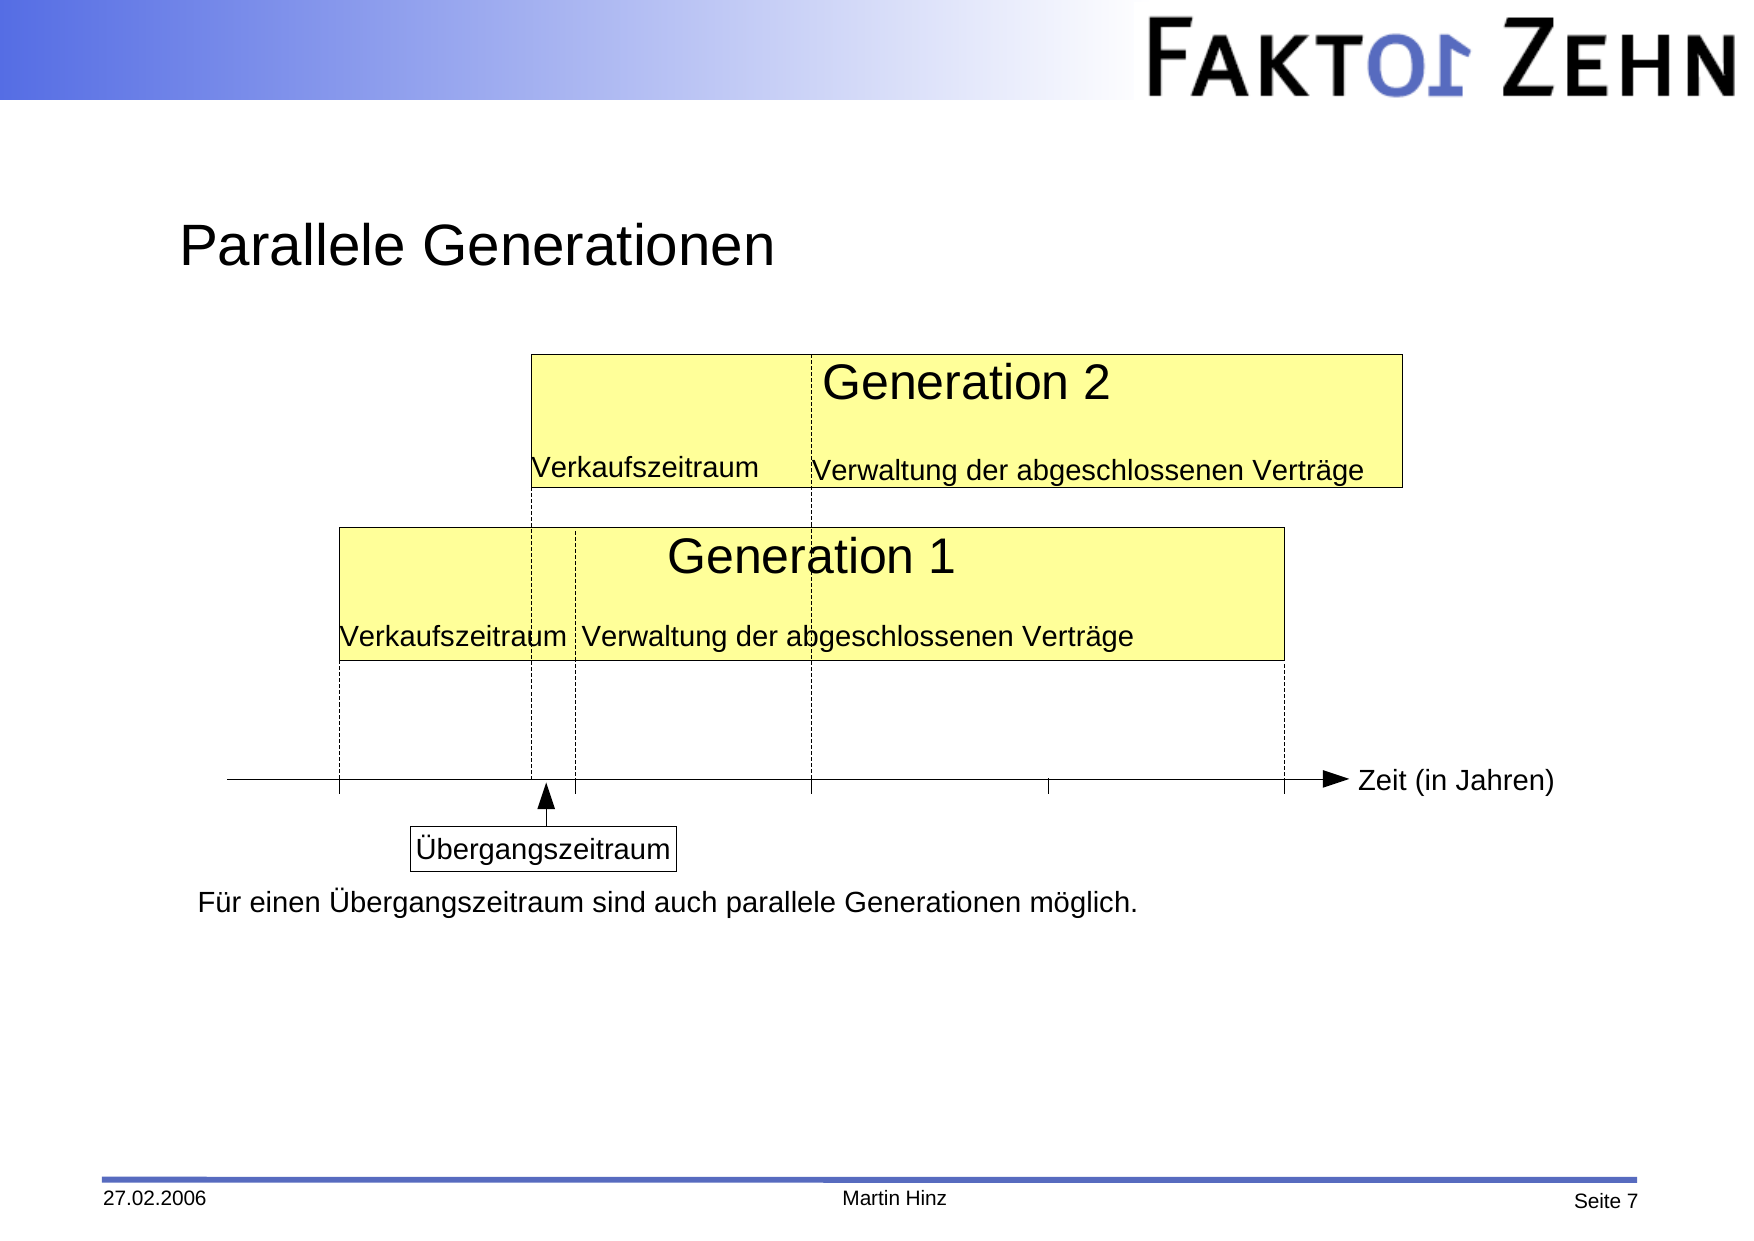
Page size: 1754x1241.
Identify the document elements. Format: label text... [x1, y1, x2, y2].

text_box Verwaltung der abgeschlossenen Verträge [581, 619, 1158, 653]
text_box Verkaufszeitraum [339, 620, 576, 653]
title Parallele Generationen [179, 142, 1576, 349]
text_box Generation 2 [531, 354, 1403, 488]
text_box Für einen Übergangszeitraum sind auch parallele Generationen möglich. [103, 885, 1639, 1058]
text_box Verkaufszeitraum [531, 451, 798, 484]
text_box Generation 1 [339, 527, 1285, 661]
text_box Verwaltung der abgeschlossenen Verträge [811, 454, 1388, 488]
text_box Zeit (in Jahren) [1358, 764, 1565, 798]
picture [1133, 2, 1749, 105]
text_box Übergangszeitraum [410, 826, 677, 872]
